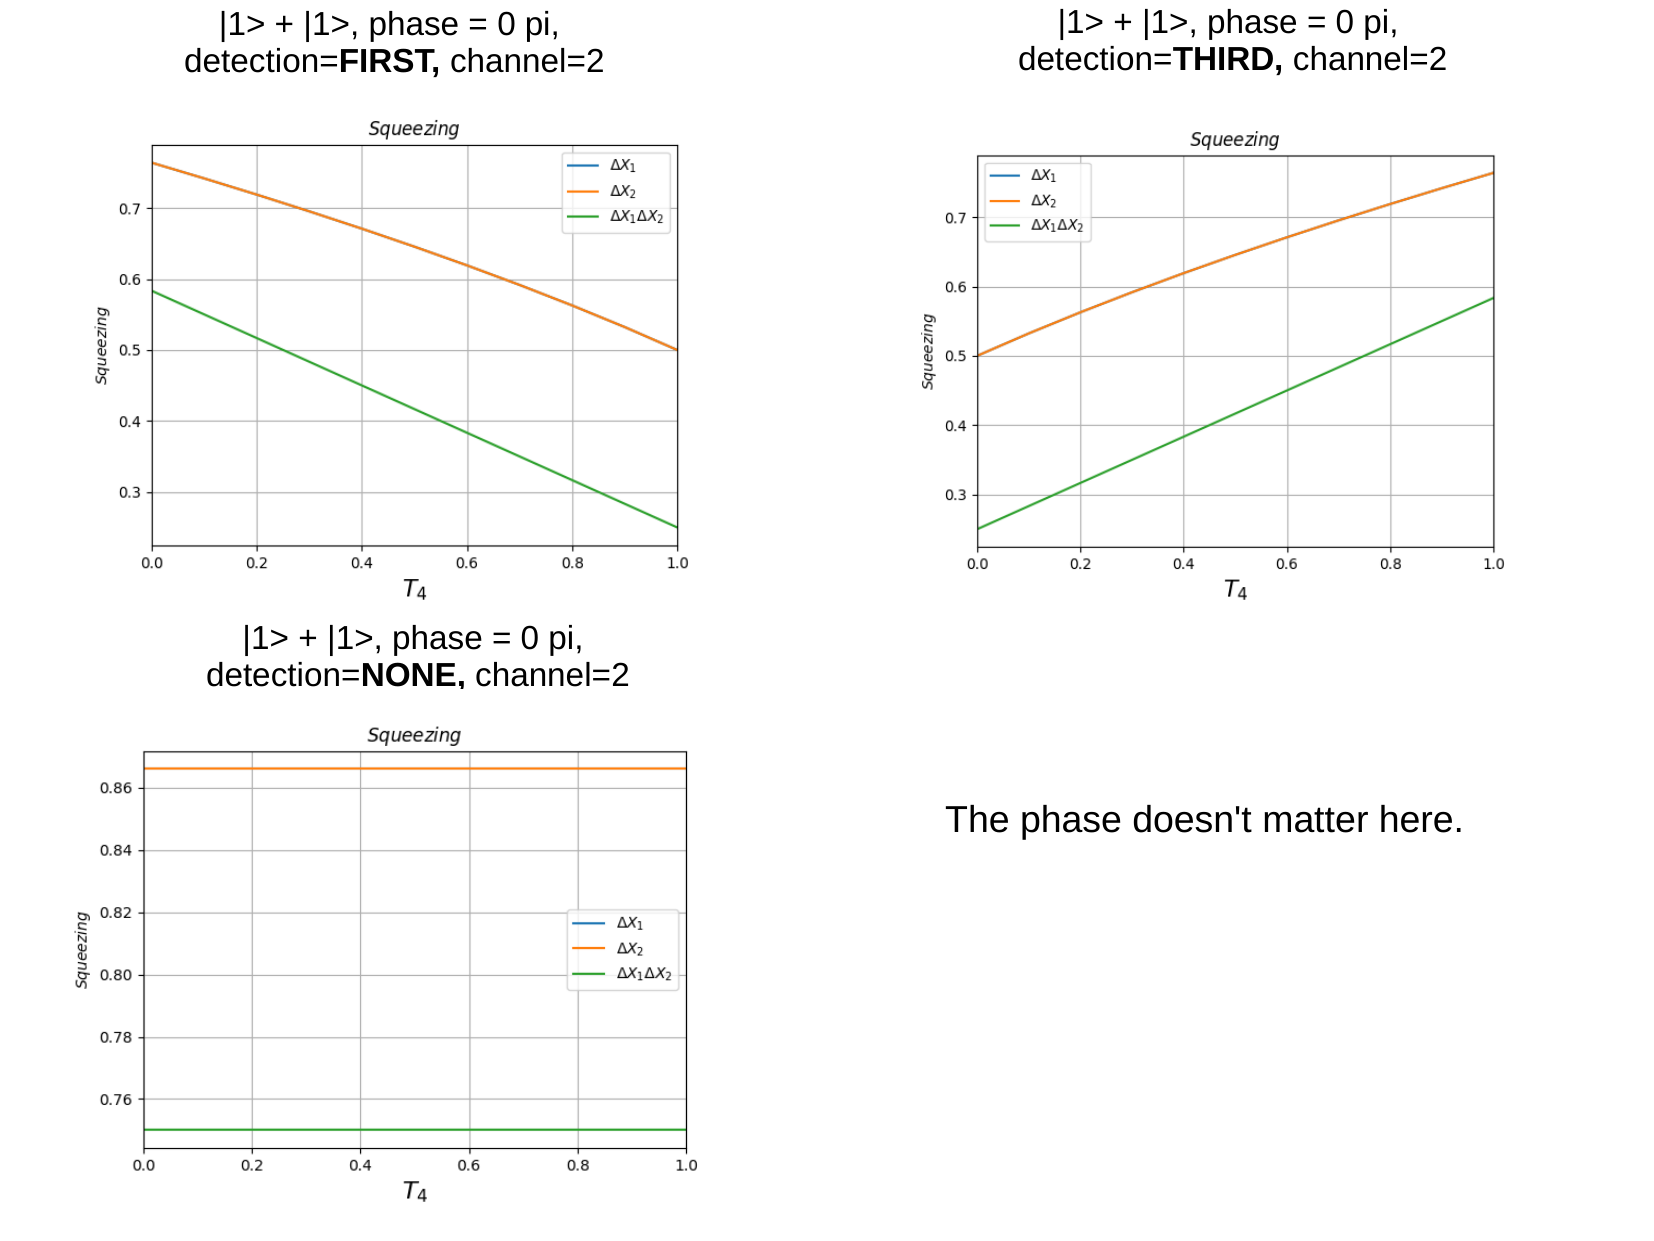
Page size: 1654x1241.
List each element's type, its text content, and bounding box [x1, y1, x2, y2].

picture [56, 689, 756, 1205]
title |1> + |1>, phase = 0 pi, detection=THIRD, channel=2 [956, 0, 1501, 81]
title The phase doesn't matter here. [933, 779, 1477, 861]
title |1> + |1>, phase = 0 pi, detection=NONE, channel=2 [141, 616, 686, 689]
title |1> + |1>, phase = 0 pi, detection=FIRST, channel=2 [118, 2, 662, 82]
picture [67, 82, 745, 603]
picture [894, 94, 1560, 603]
